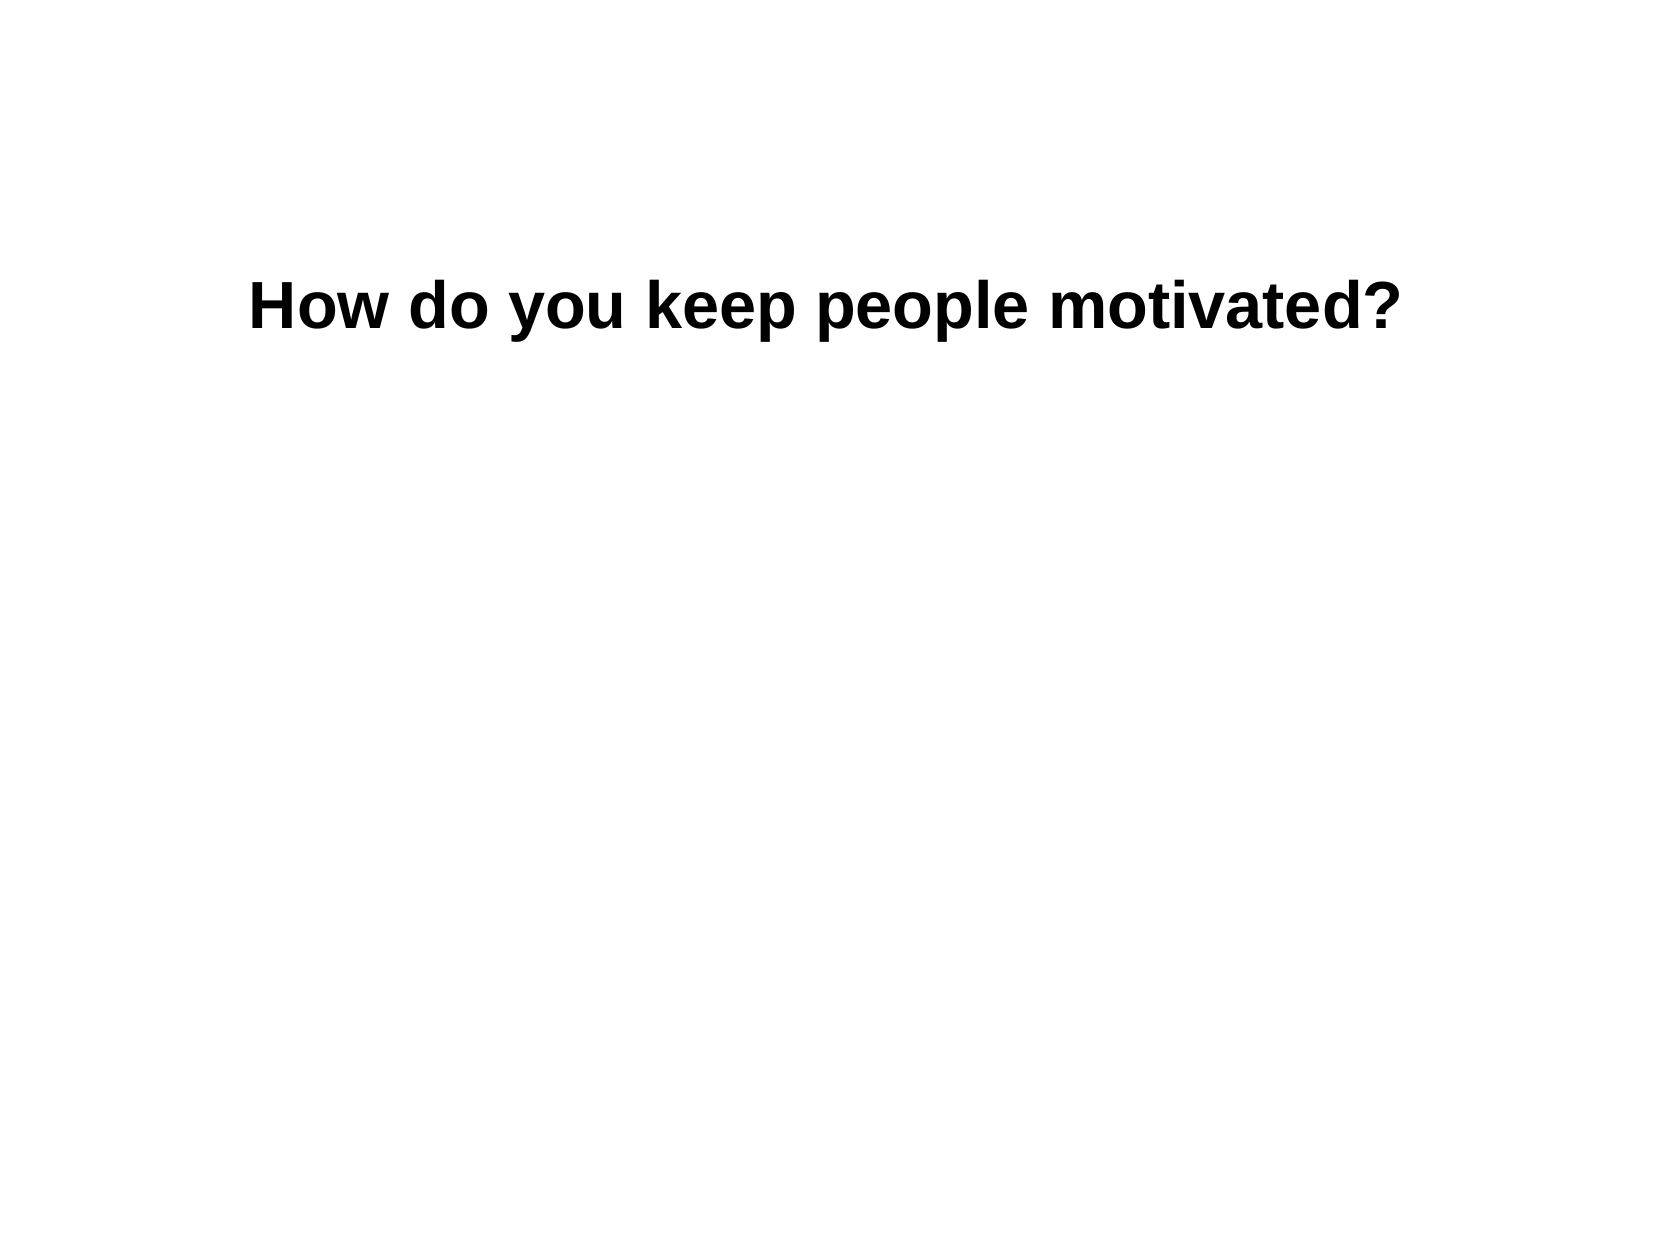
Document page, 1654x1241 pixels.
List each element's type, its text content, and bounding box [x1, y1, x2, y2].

subtitle How do you keep people motivated? [82, 49, 1571, 1010]
